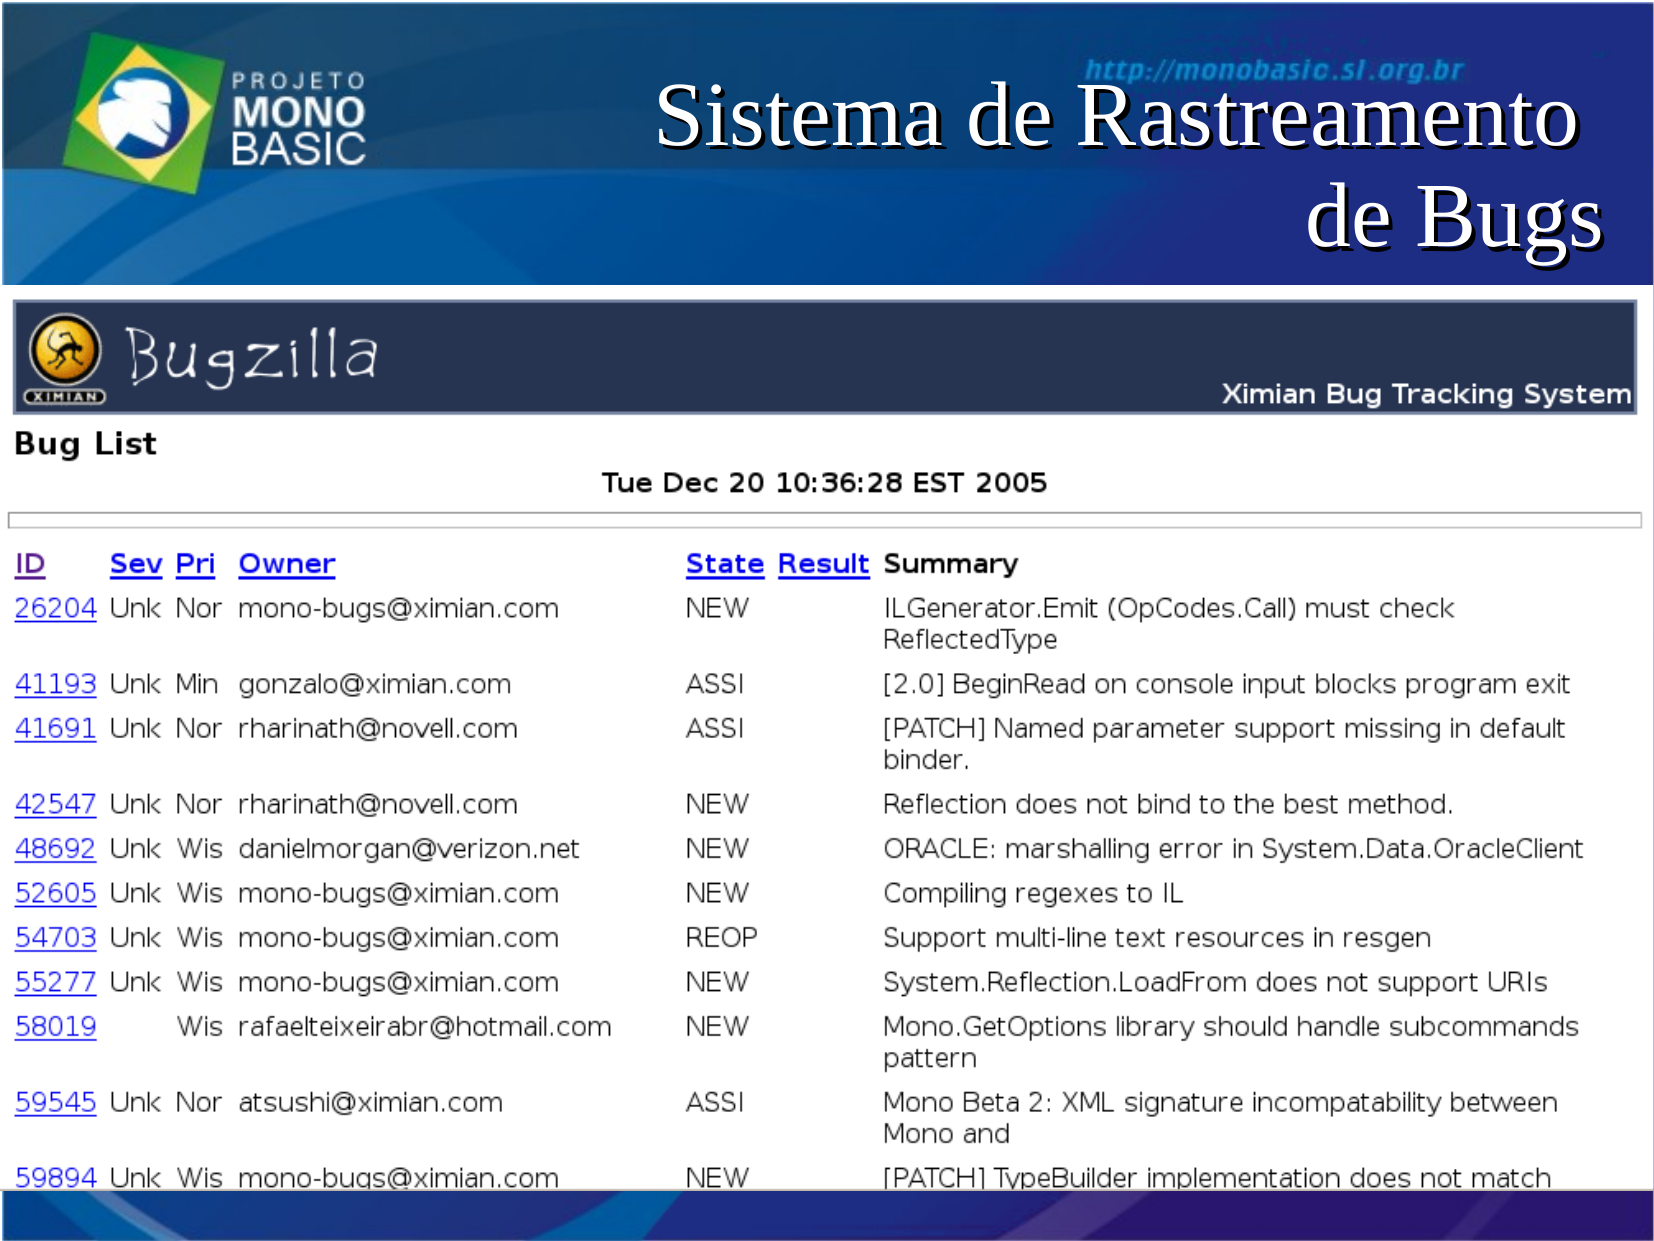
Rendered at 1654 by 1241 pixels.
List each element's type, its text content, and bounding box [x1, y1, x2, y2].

picture [0, 2, 1654, 1241]
title Sistema de Rastreamento de Bugs [192, 54, 1605, 277]
